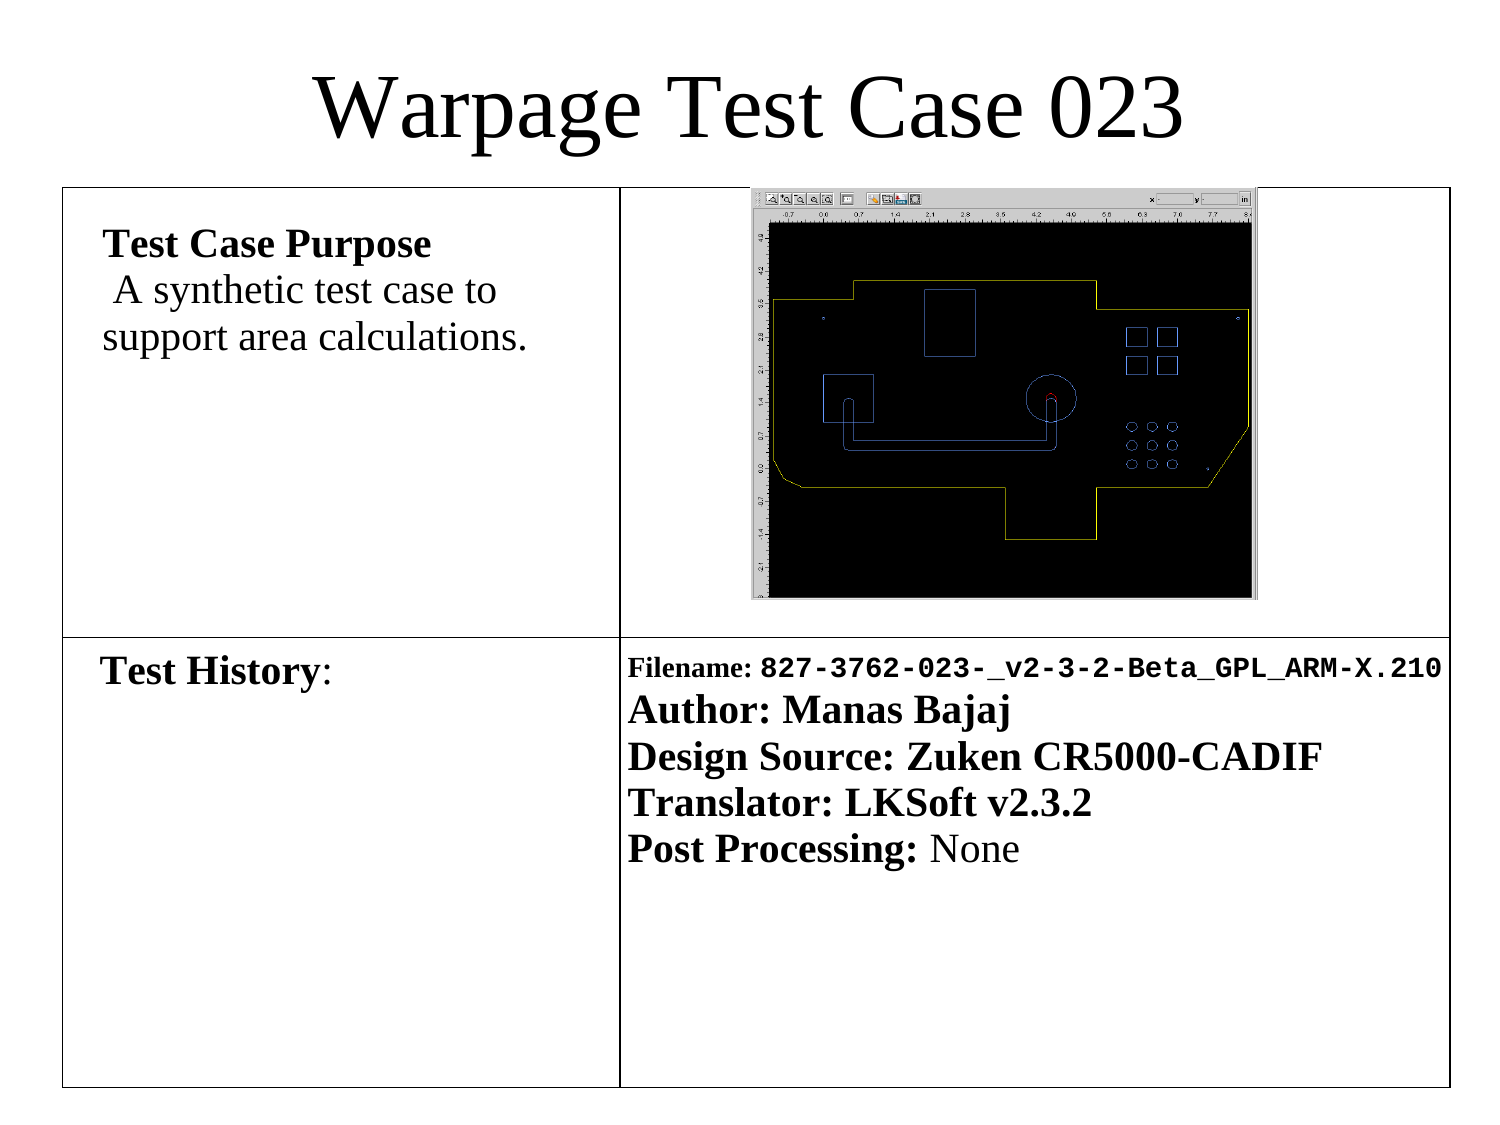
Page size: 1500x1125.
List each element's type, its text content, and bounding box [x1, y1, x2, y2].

text_box Filename: 827-3762-023-_v2-3-2-Beta_GPL_ARM-X.210 Author: Manas Bajaj Design Source: Zuken CR5000-CADIF Translator: LKSoft v2.3.2 Post Processing: None [612, 644, 1458, 990]
title Warpage Test Case 023 [112, 12, 1388, 201]
text_box Test Case Purpose A synthetic test case to support area calculations. [87, 212, 601, 367]
text_box Test History: [84, 639, 348, 702]
picture [750, 187, 1258, 601]
